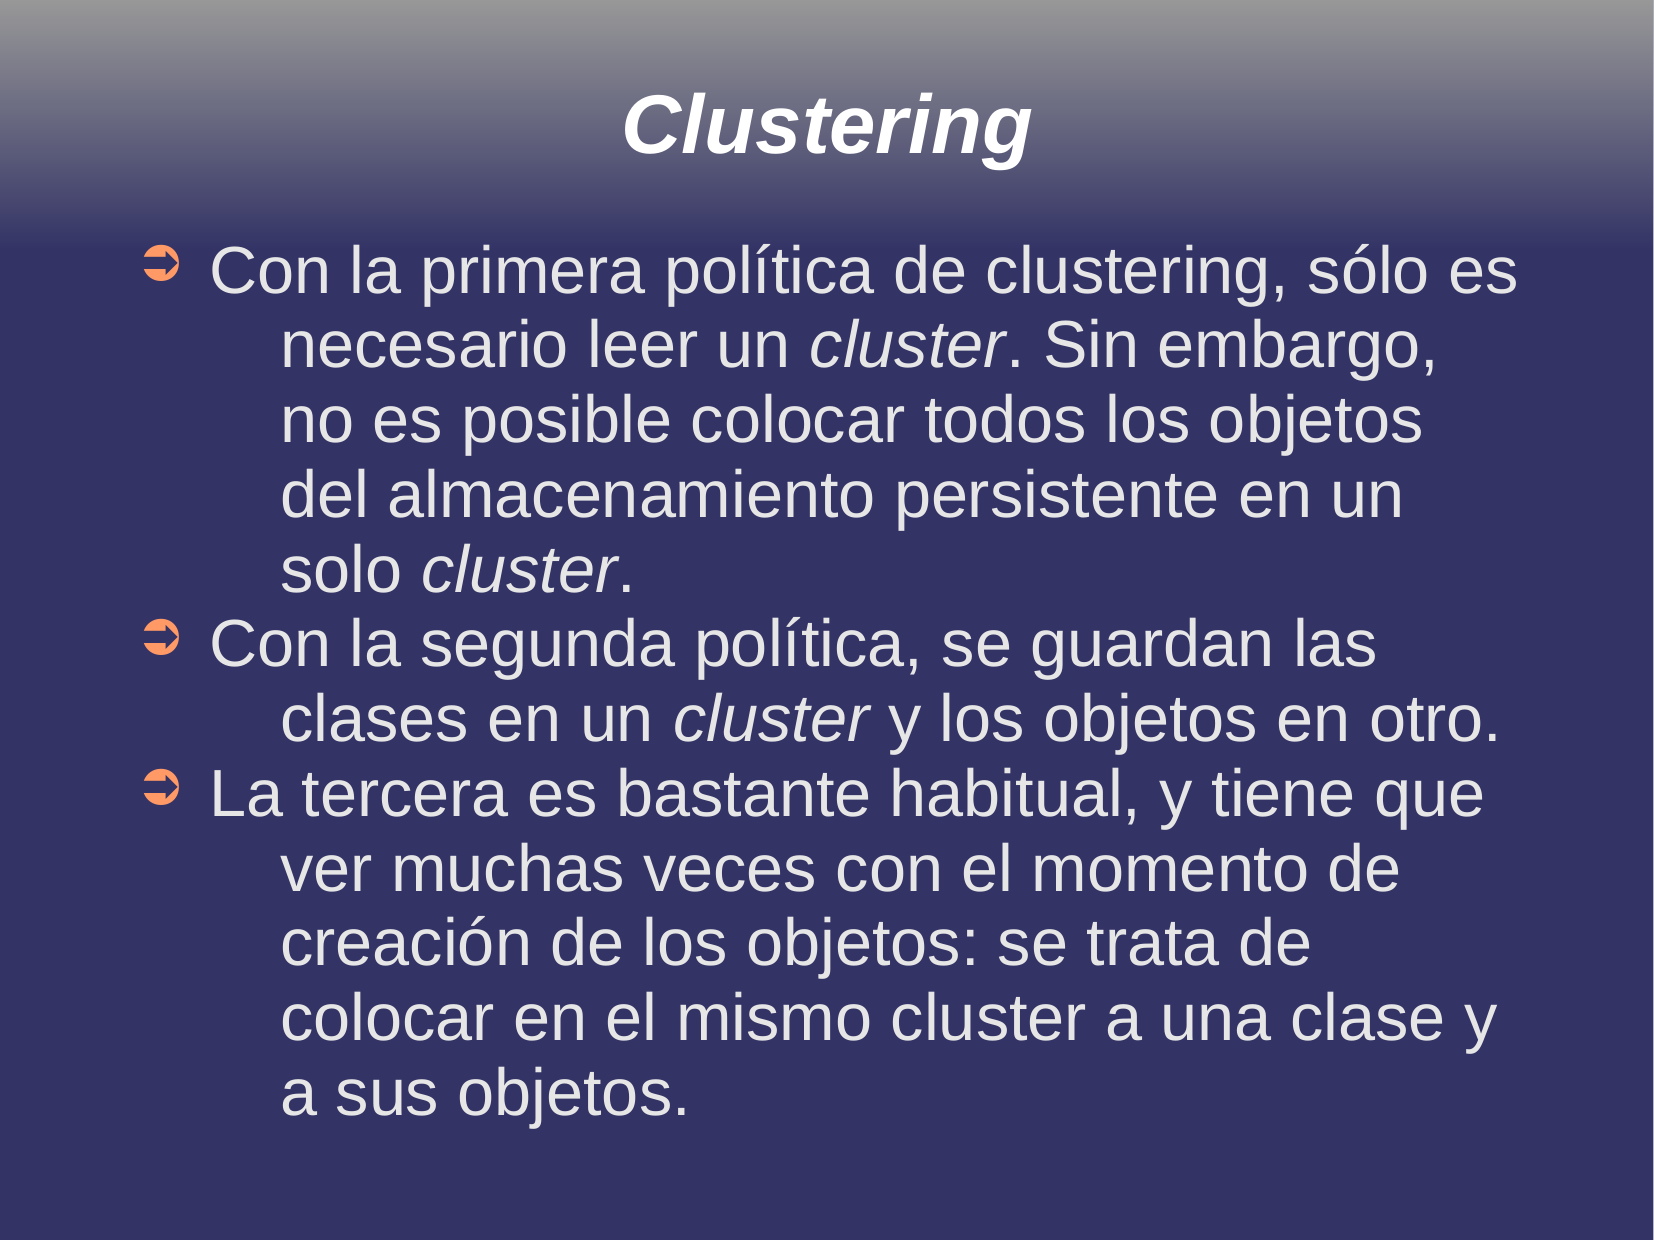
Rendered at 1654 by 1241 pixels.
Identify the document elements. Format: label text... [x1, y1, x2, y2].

title Clustering [121, 21, 1534, 229]
list Con la primera política de clustering, sólo es necesario leer un cluster. Sin embargo, no es posible colocar todos los objetos del almacenamiento persistente en un solo cluster. Con la segunda política, se guardan las clases en un cluster y los objetos en otro. La tercera es bastante habitual, y tiene que ver muchas veces con el momento de creación de los objetos: se trata de colocar en el mismo cluster a una clase y a sus objetos. [114, 232, 1527, 1067]
